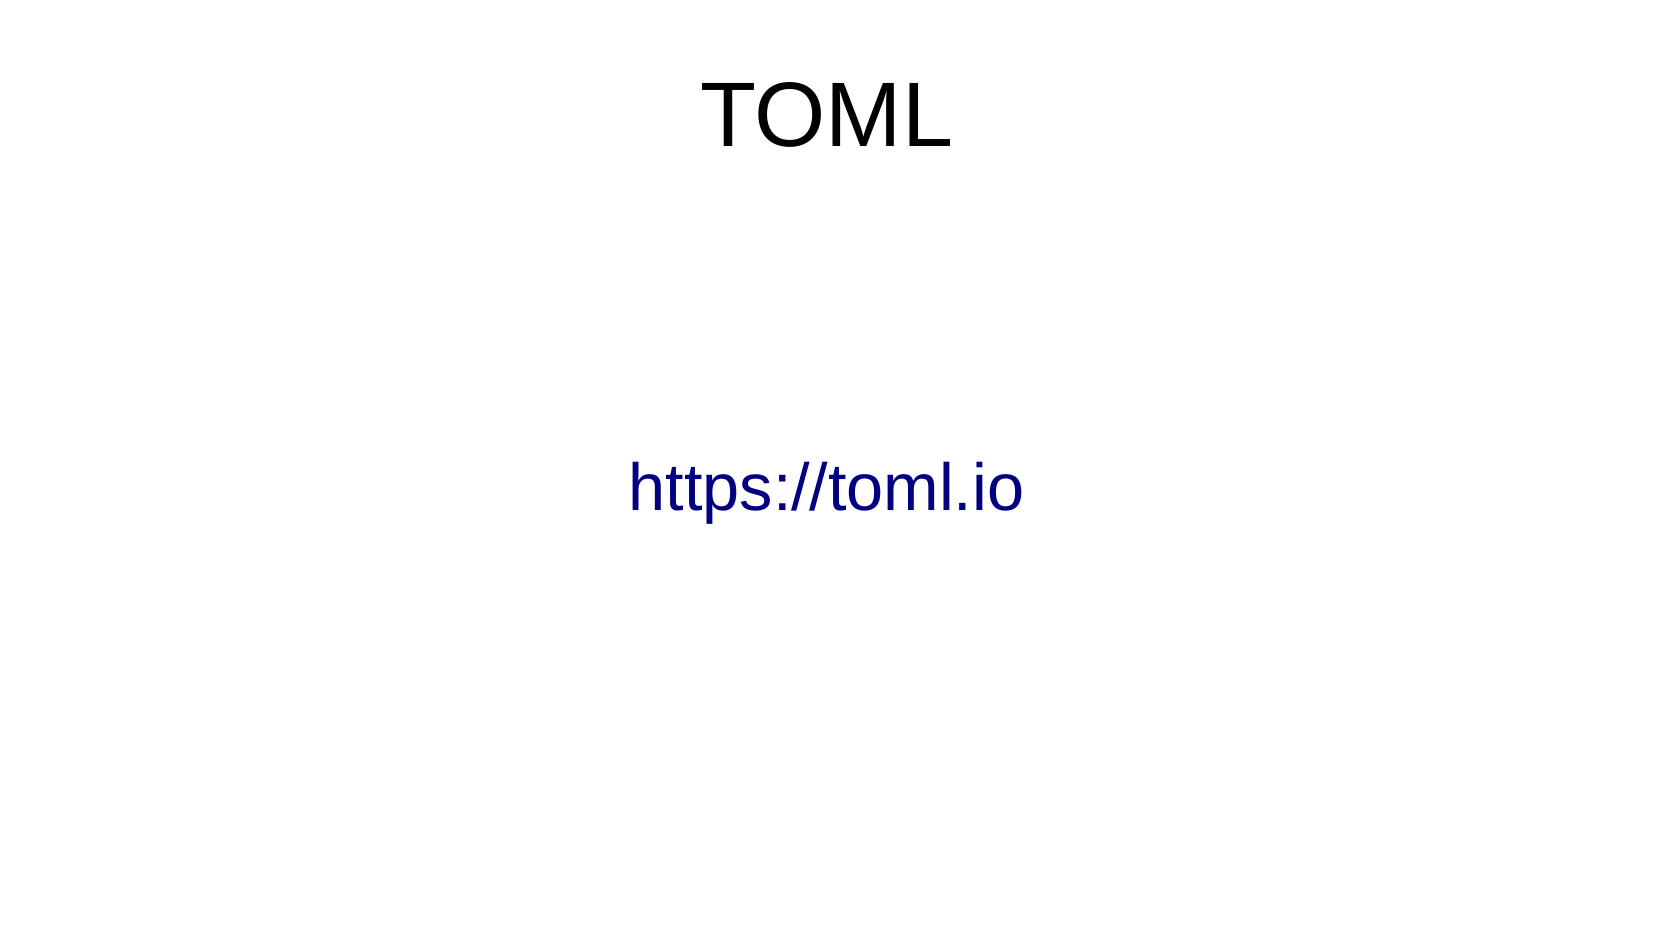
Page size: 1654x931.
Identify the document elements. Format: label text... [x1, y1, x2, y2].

subtitle https://toml.io [82, 217, 1571, 758]
title TOML [82, 37, 1571, 193]
